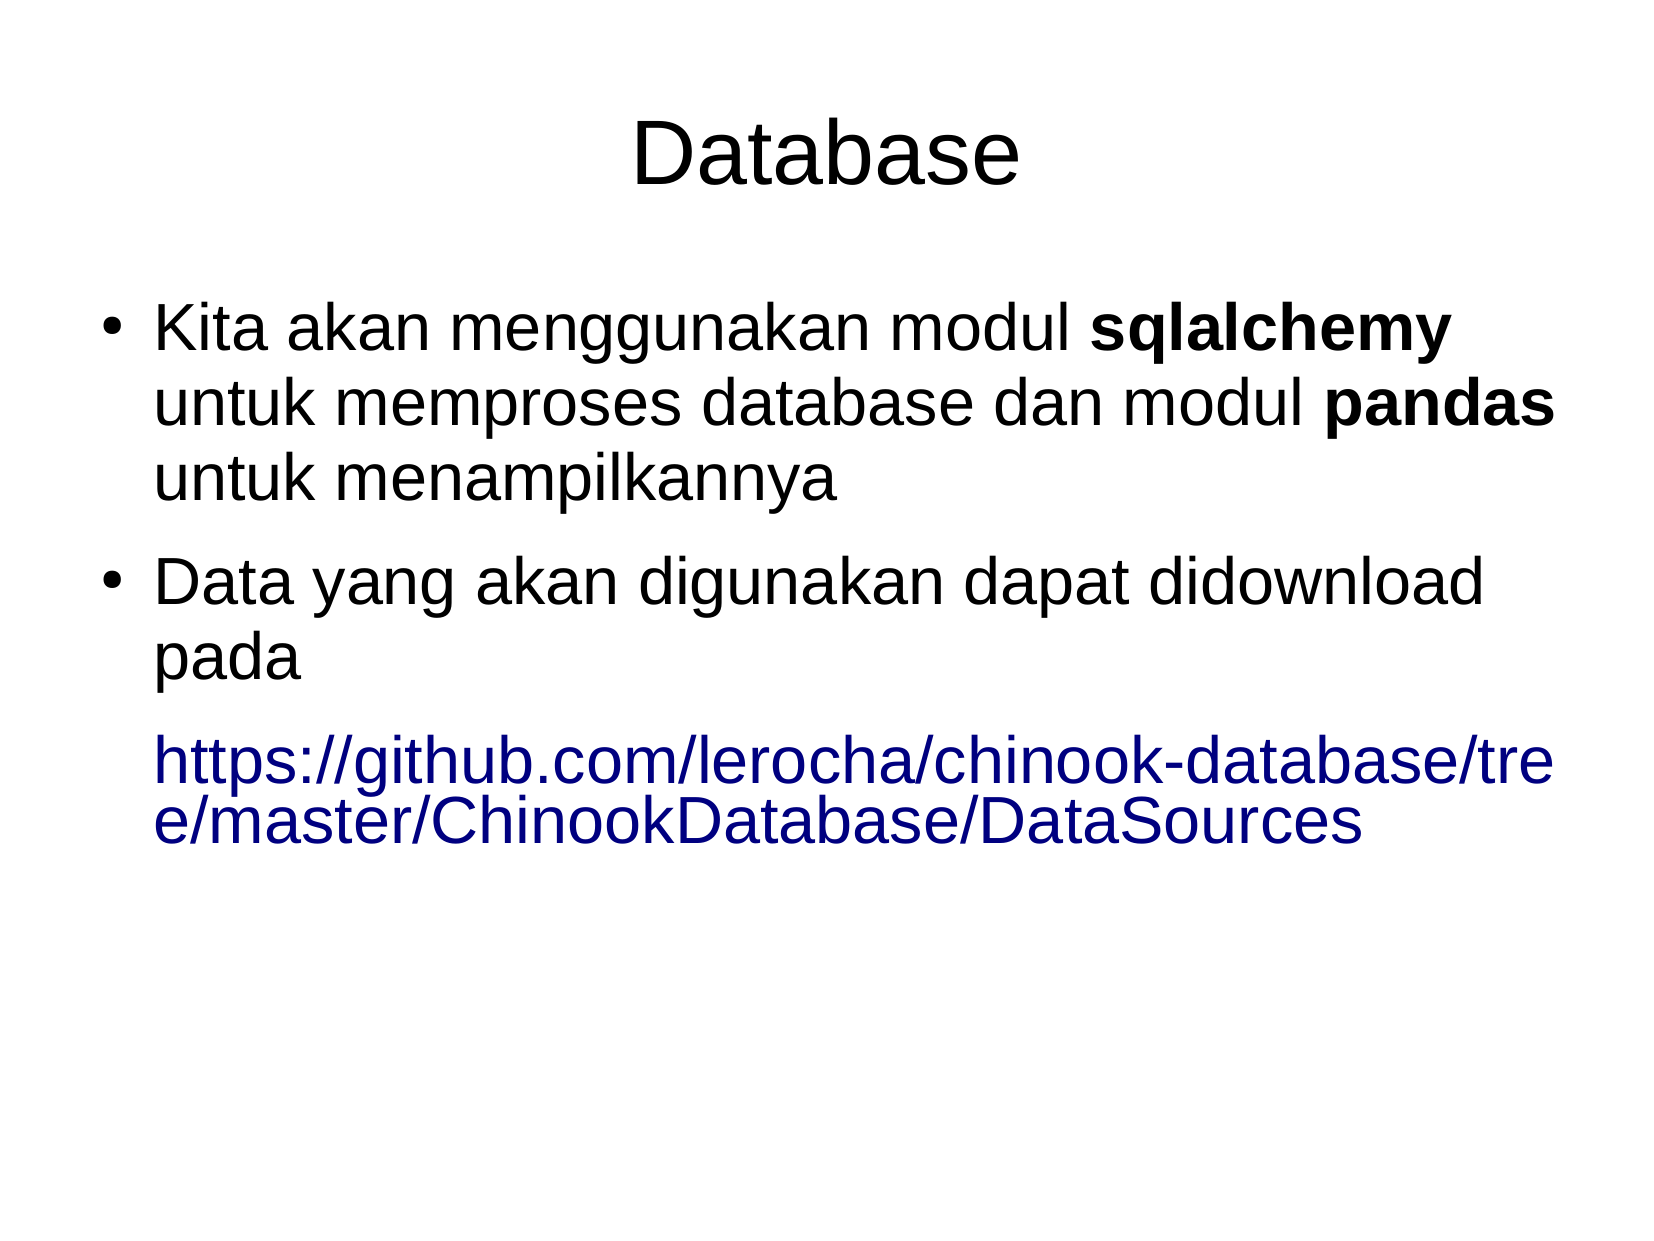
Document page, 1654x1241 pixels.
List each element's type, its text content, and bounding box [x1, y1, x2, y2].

title Database [82, 49, 1571, 257]
list Kita akan menggunakan modul sqlalchemy untuk memproses database dan modul pandas untuk menampilkannya Data yang akan digunakan dapat didownload pada https://github.com/lerocha/chinook-database/tree/master/ChinookDatabase/DataSources [82, 290, 1571, 1010]
